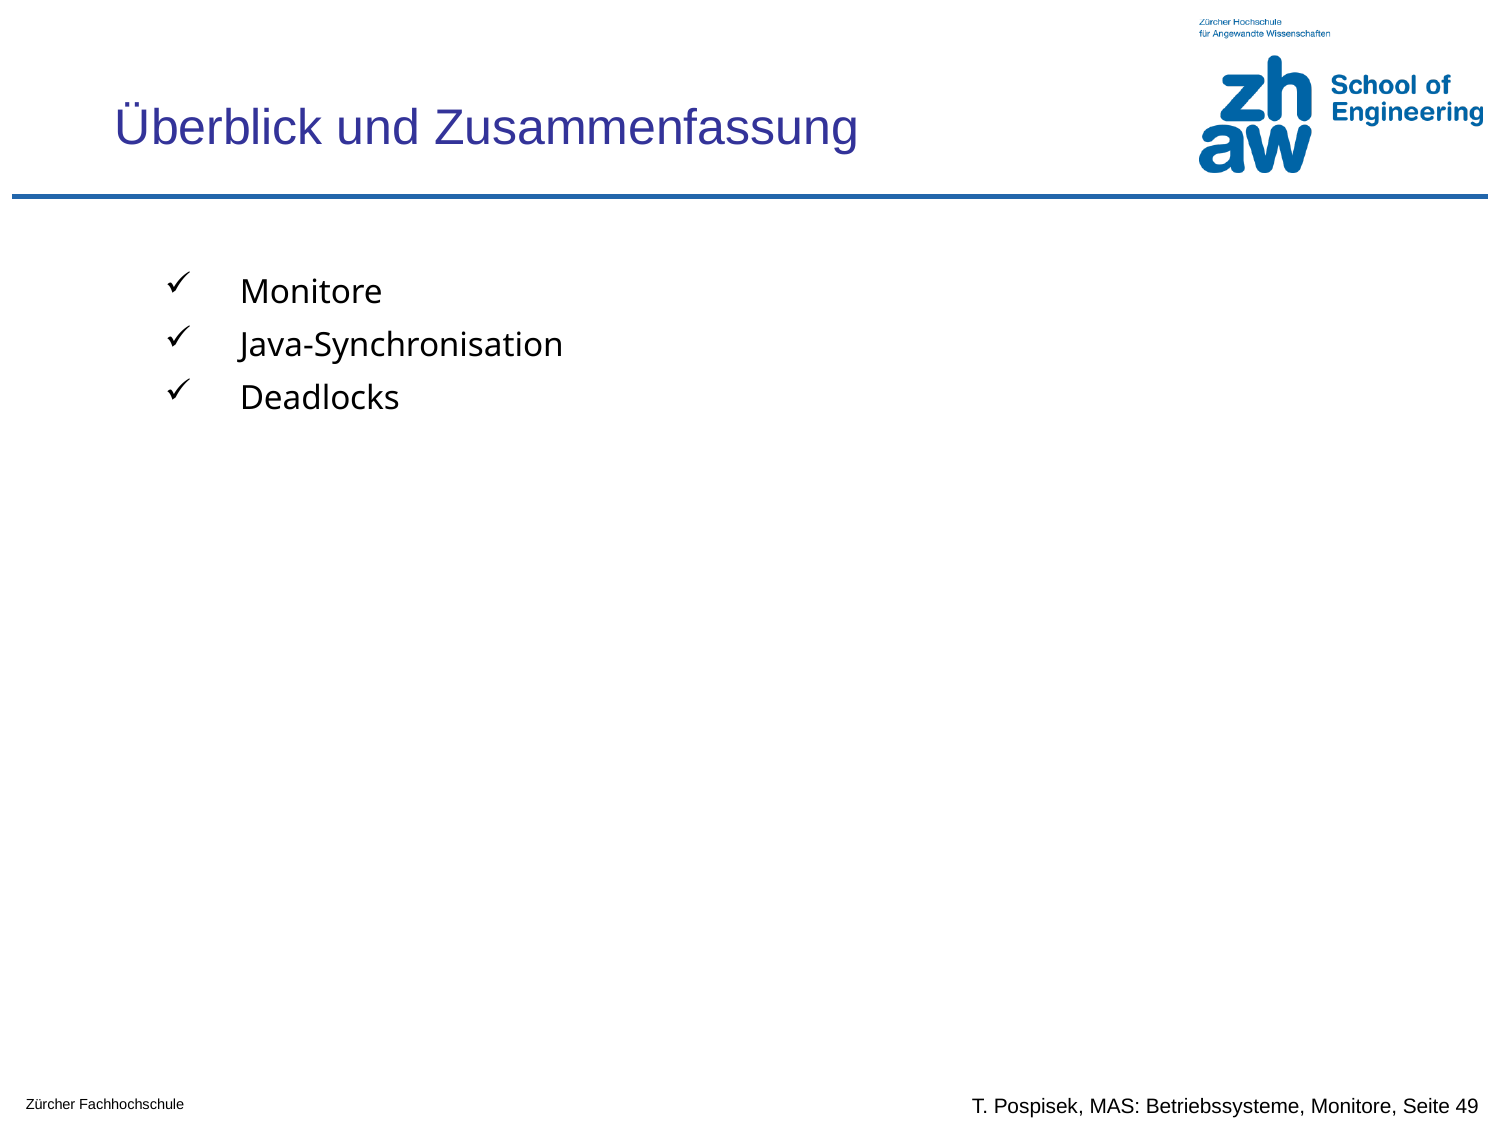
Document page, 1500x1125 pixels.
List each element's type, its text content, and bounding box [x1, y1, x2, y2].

text_box Monitore Java-Synchronisation Deadlocks [149, 262, 1363, 1038]
title Überblick und Zusammenfassung [99, 50, 1379, 163]
picture [1199, 19, 1483, 173]
